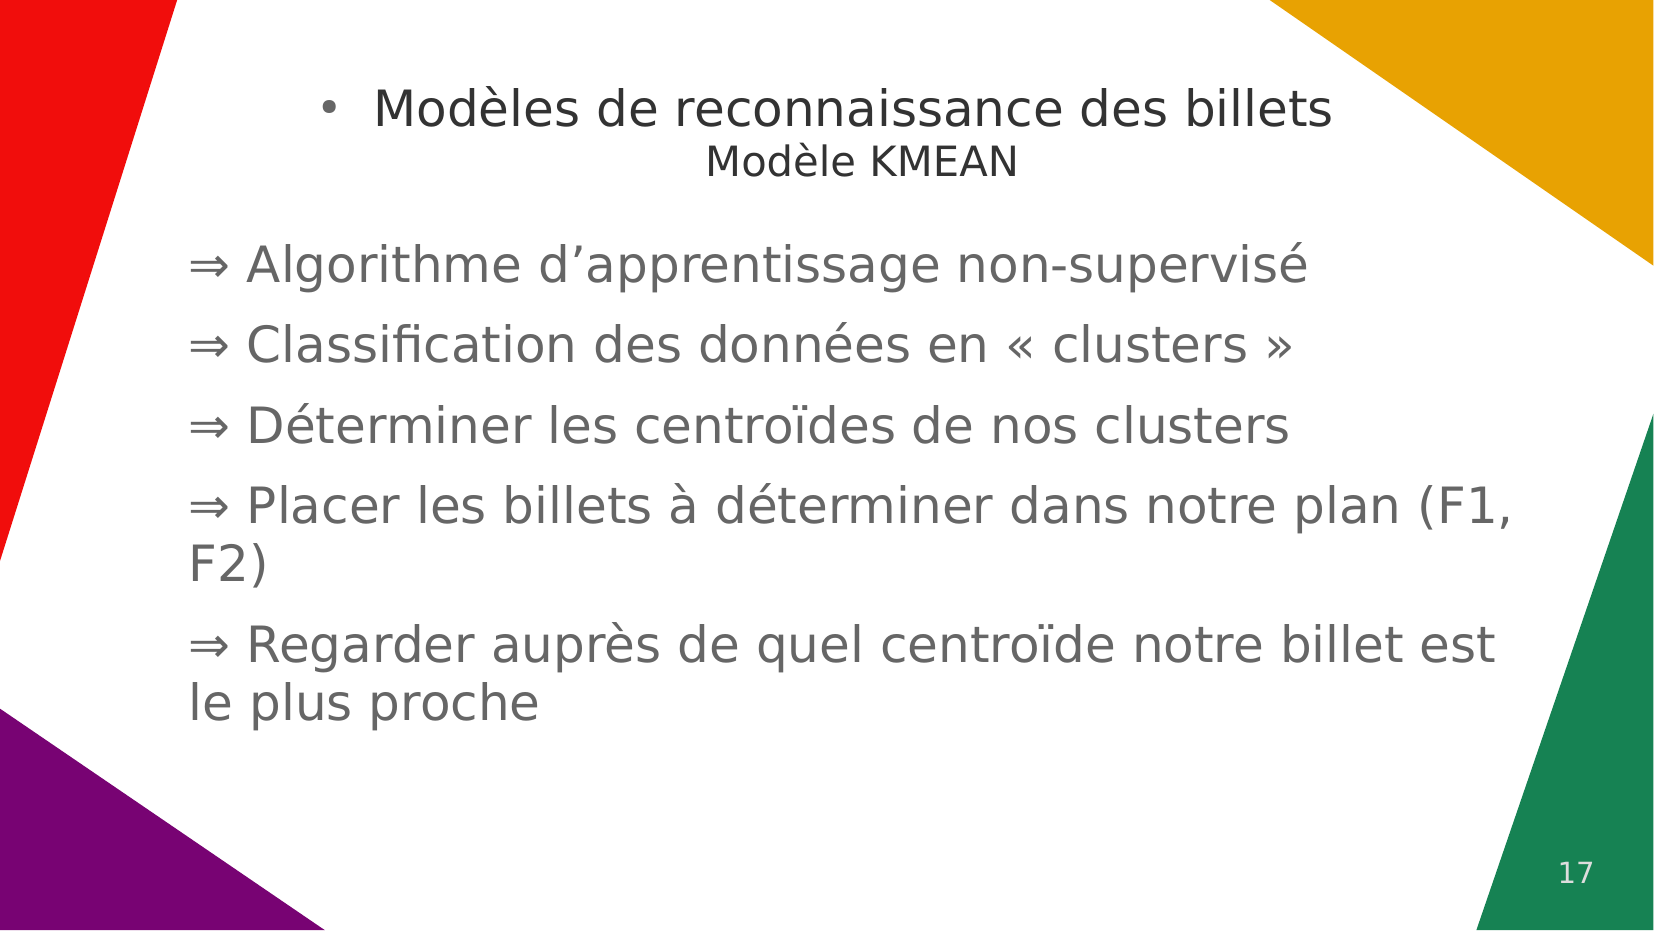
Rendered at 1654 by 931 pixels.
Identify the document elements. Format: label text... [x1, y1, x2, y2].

title Modèles de reconnaissance des billets Modèle KMEAN [118, 59, 1536, 207]
list ⇒ Algorithme d’apprentissage non-supervisé ⇒ Classification des données en « clusters » ⇒ Déterminer les centroïdes de nos clusters ⇒ Placer les billets à déterminer dans notre plan (F1, F2) ⇒ Regarder auprès de quel centroïde notre billet est le plus proche [118, 236, 1536, 827]
